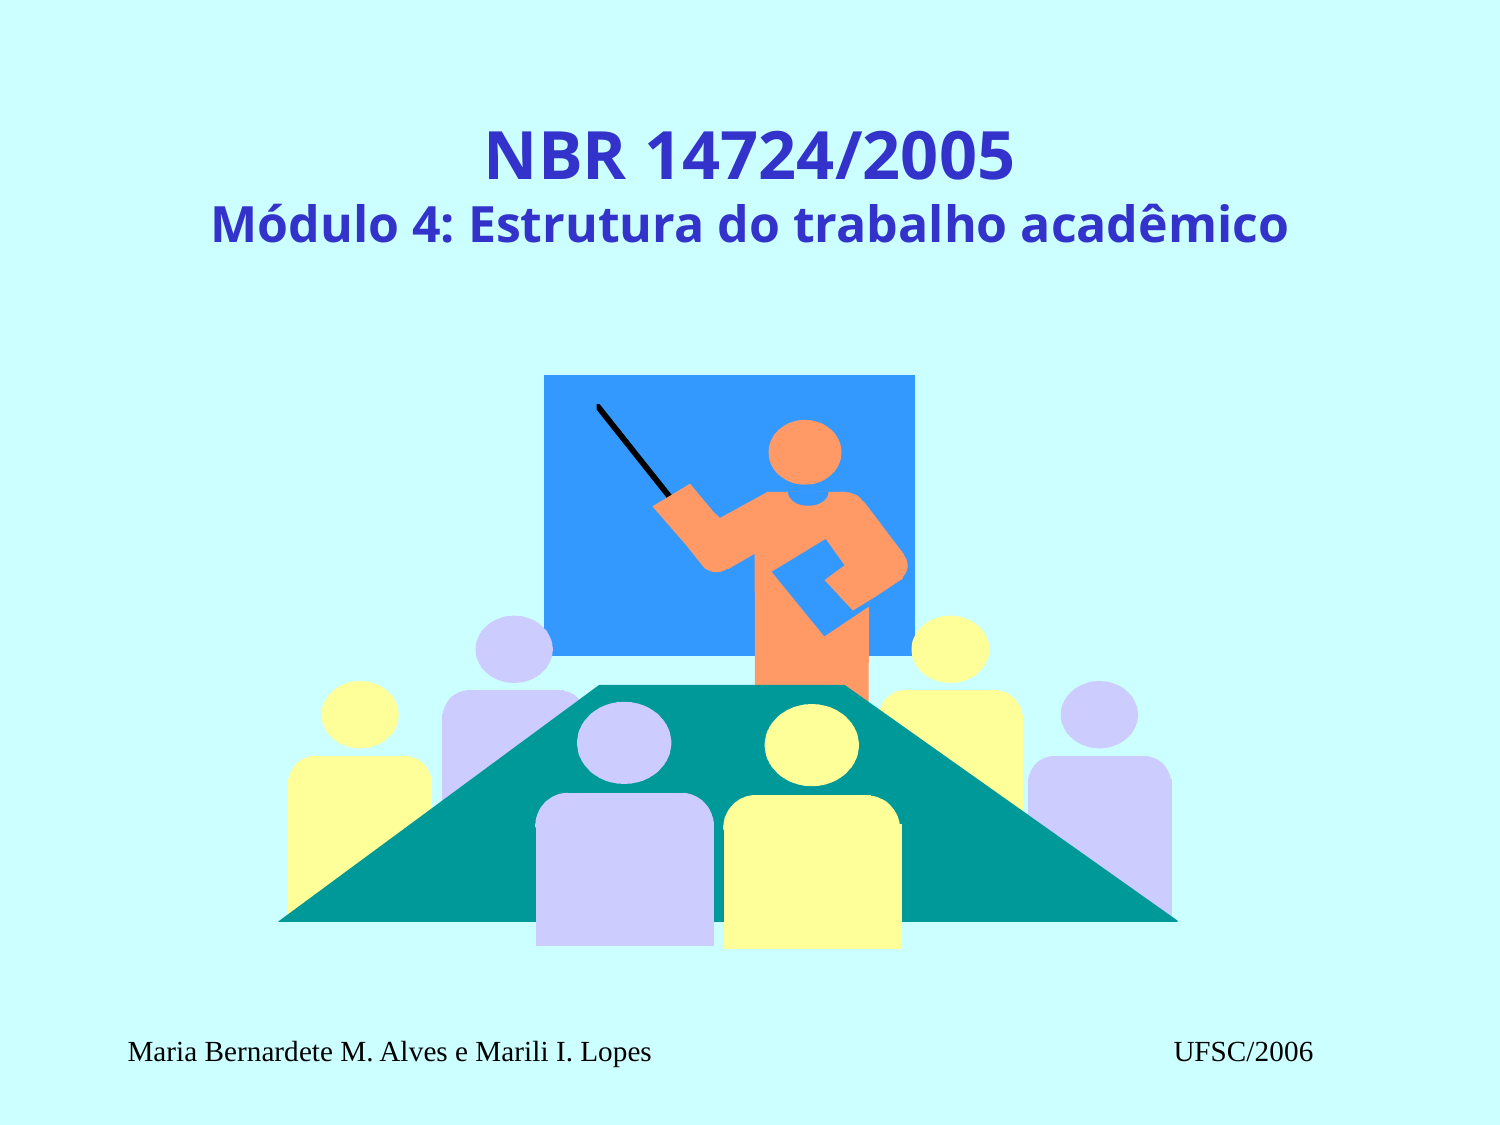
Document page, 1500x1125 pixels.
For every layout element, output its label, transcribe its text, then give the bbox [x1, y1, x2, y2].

text_box NBR 14724/2005 Módulo 4: Estrutura do trabalho acadêmico [77, 66, 1423, 279]
chart [277, 373, 1178, 949]
text_box Maria Bernardete M. Alves e Marili I. Lopes [112, 1025, 901, 1101]
text_box UFSC/2006 [1062, 1025, 1426, 1101]
